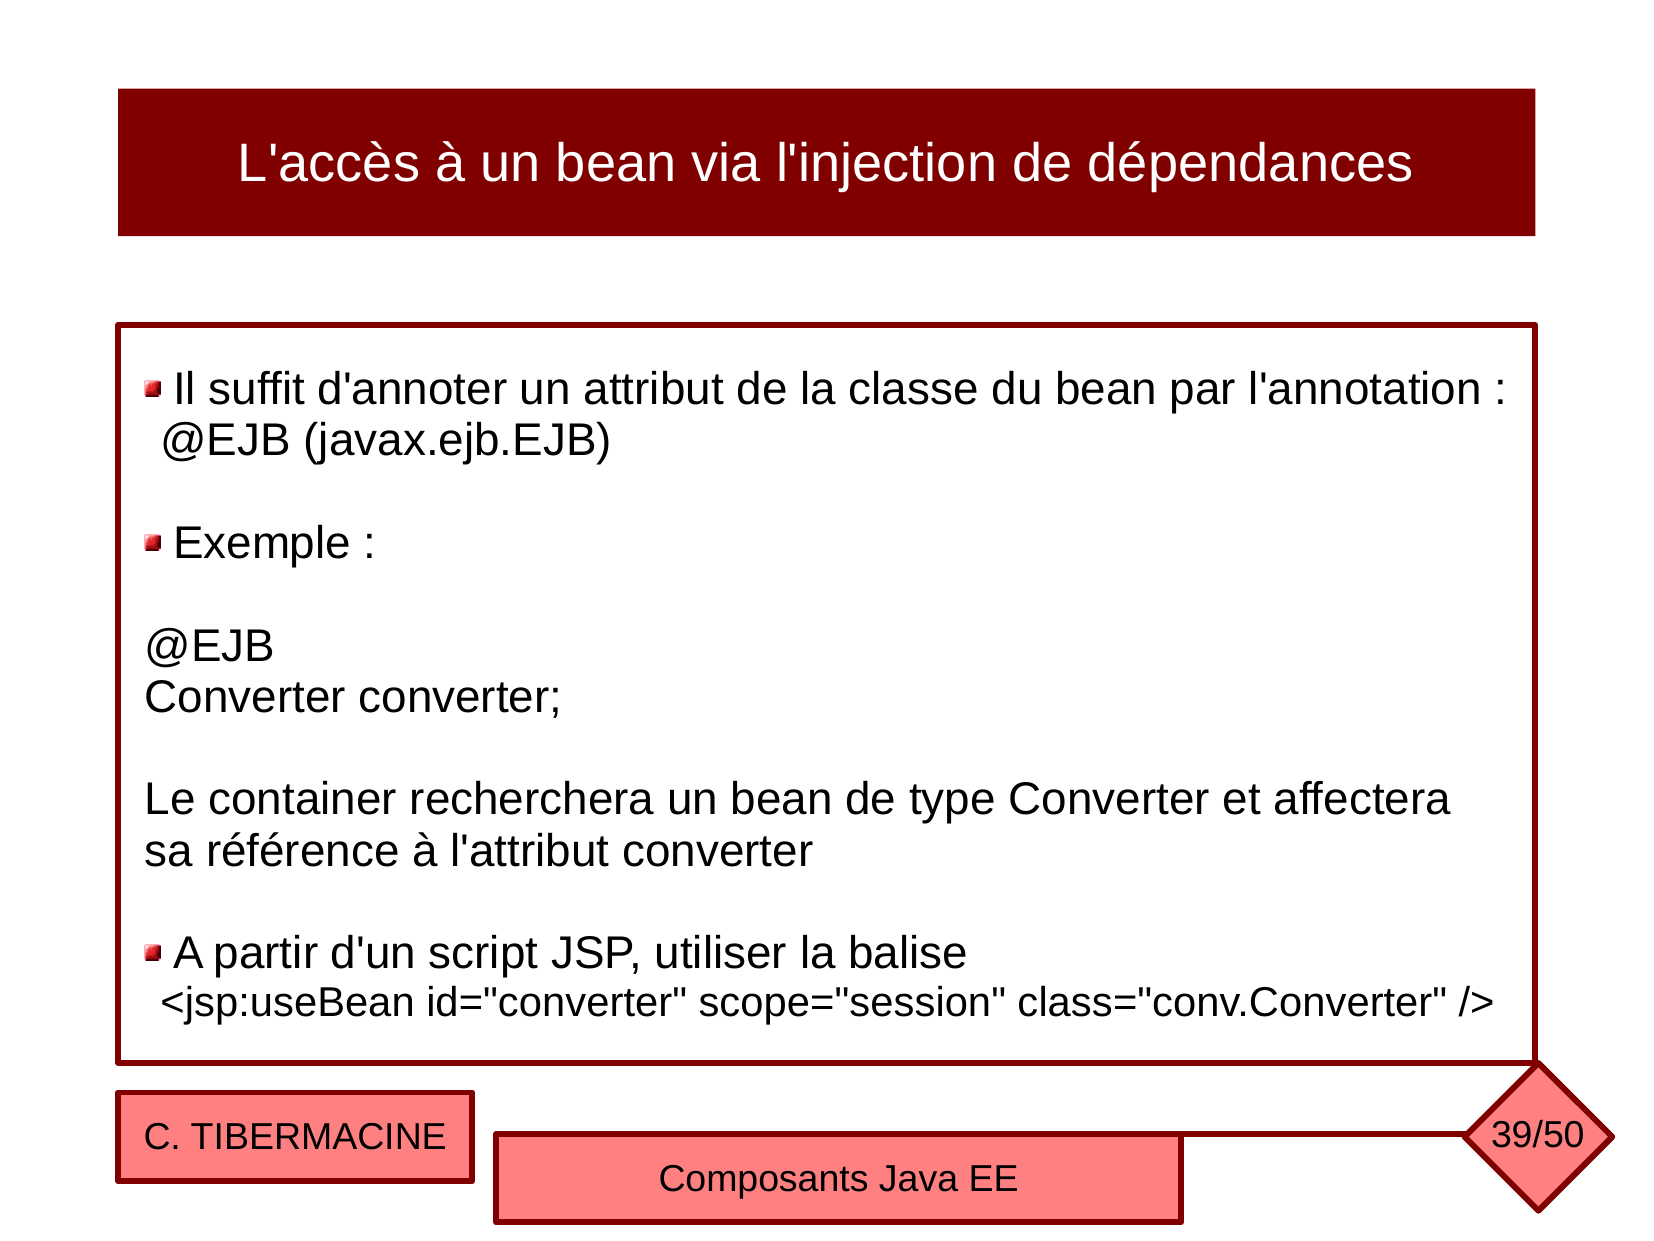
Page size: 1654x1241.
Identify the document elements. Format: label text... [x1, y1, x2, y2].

picture [144, 944, 161, 961]
text_box L'accès à un bean via l'injection de dépendances [118, 88, 1536, 237]
text_box Composants Java EE [496, 1133, 1182, 1223]
text_box [1533, 1206, 1544, 1211]
text_box <numéro>/50 [1476, 1106, 1607, 1206]
text_box [1464, 1125, 1476, 1149]
text_box C. TIBERMACINE [118, 1092, 473, 1182]
picture [144, 380, 161, 397]
picture [144, 534, 161, 551]
text_box [1495, 1062, 1582, 1106]
text_box Il suffit d'annoter un attribut de la classe du bean par l'annotation : @EJB (javax.ejb.EJB) Exemple : @EJB Converter converter; Le container recherchera un bean de type Converter et affectera sa référence à l'attribut converter A partir d'un script JSP, utiliser la balise <jsp:useBean id="converter" scope="session" class="conv.Converter" /> [118, 324, 1536, 1063]
text_box [1607, 1131, 1613, 1143]
